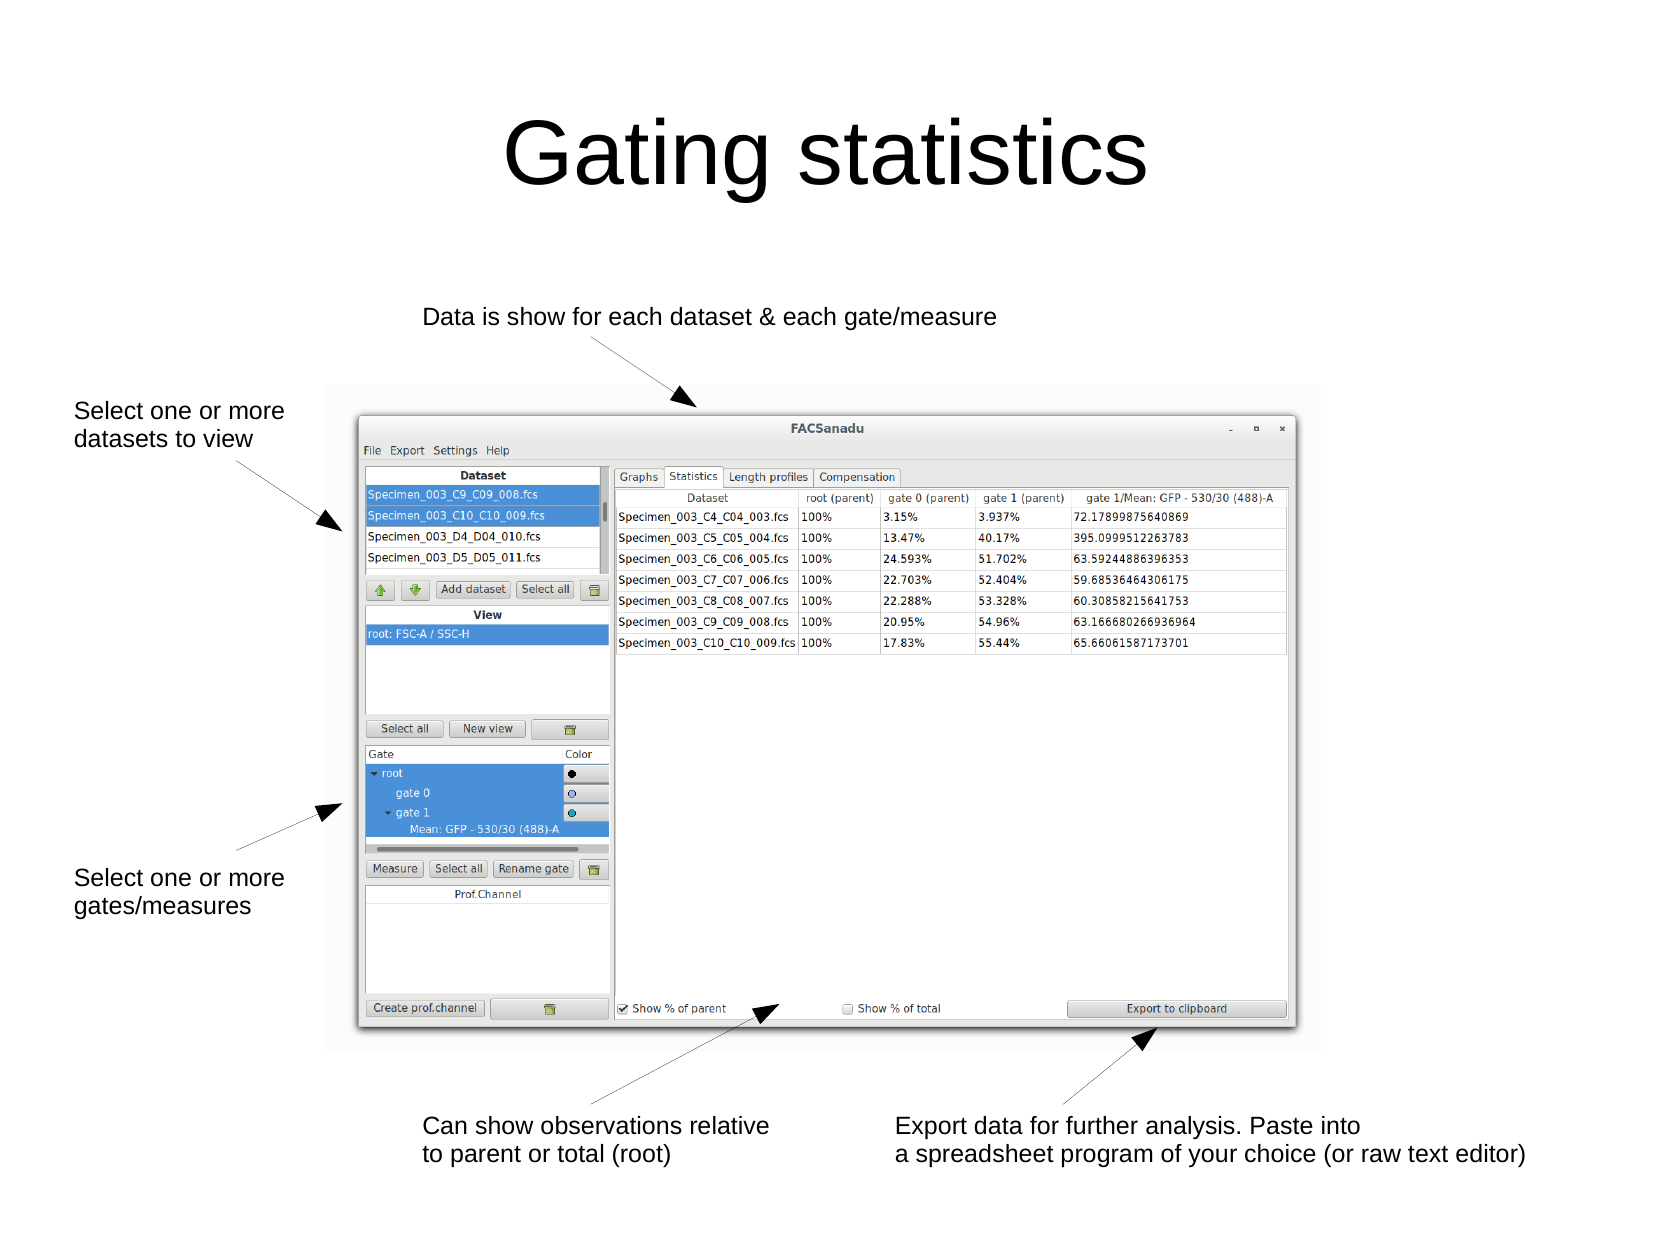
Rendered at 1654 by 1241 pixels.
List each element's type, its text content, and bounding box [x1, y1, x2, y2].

picture [324, 384, 1321, 1052]
title Gating statistics [82, 49, 1571, 257]
text_box Select one or more gates/measures [59, 856, 301, 928]
text_box Select one or more datasets to view [59, 389, 301, 461]
text_box Export data for further analysis. Paste into a spreadsheet program of your choice (or raw text editor) [879, 1104, 1543, 1176]
text_box Can show observations relative to parent or total (root) [407, 1104, 786, 1176]
picture [1129, 1046, 1142, 1052]
text_box Data is show for each dataset & each gate/measure [407, 295, 1014, 339]
